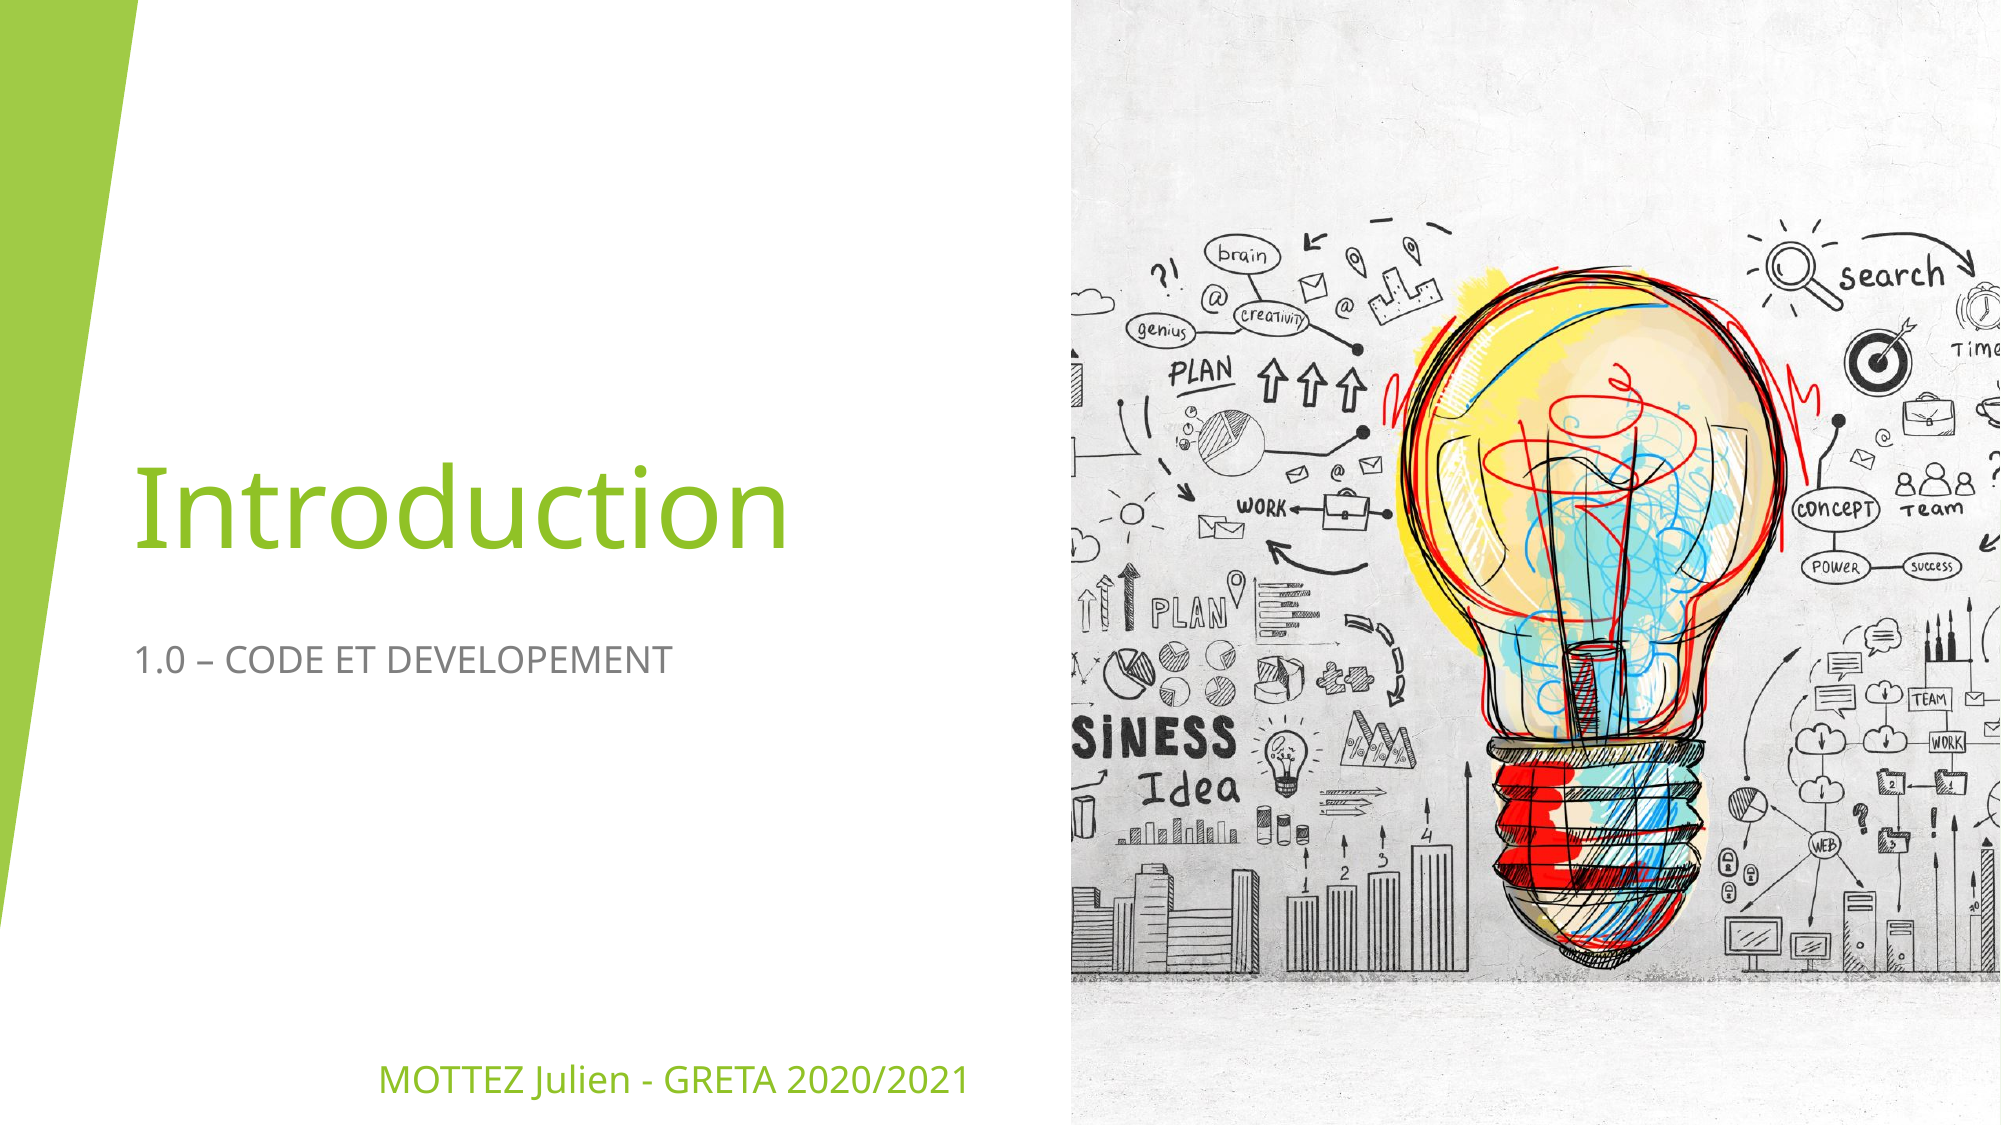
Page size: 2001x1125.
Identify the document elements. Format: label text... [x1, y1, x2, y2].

text_box MOTTEZ Julien - GRETA 2020/2021 [362, 1006, 1072, 1109]
subtitle 1.0 – CODE ET DEVELOPEMENT [118, 628, 941, 947]
picture [1071, 0, 2000, 1125]
title Introduction [118, 118, 941, 579]
